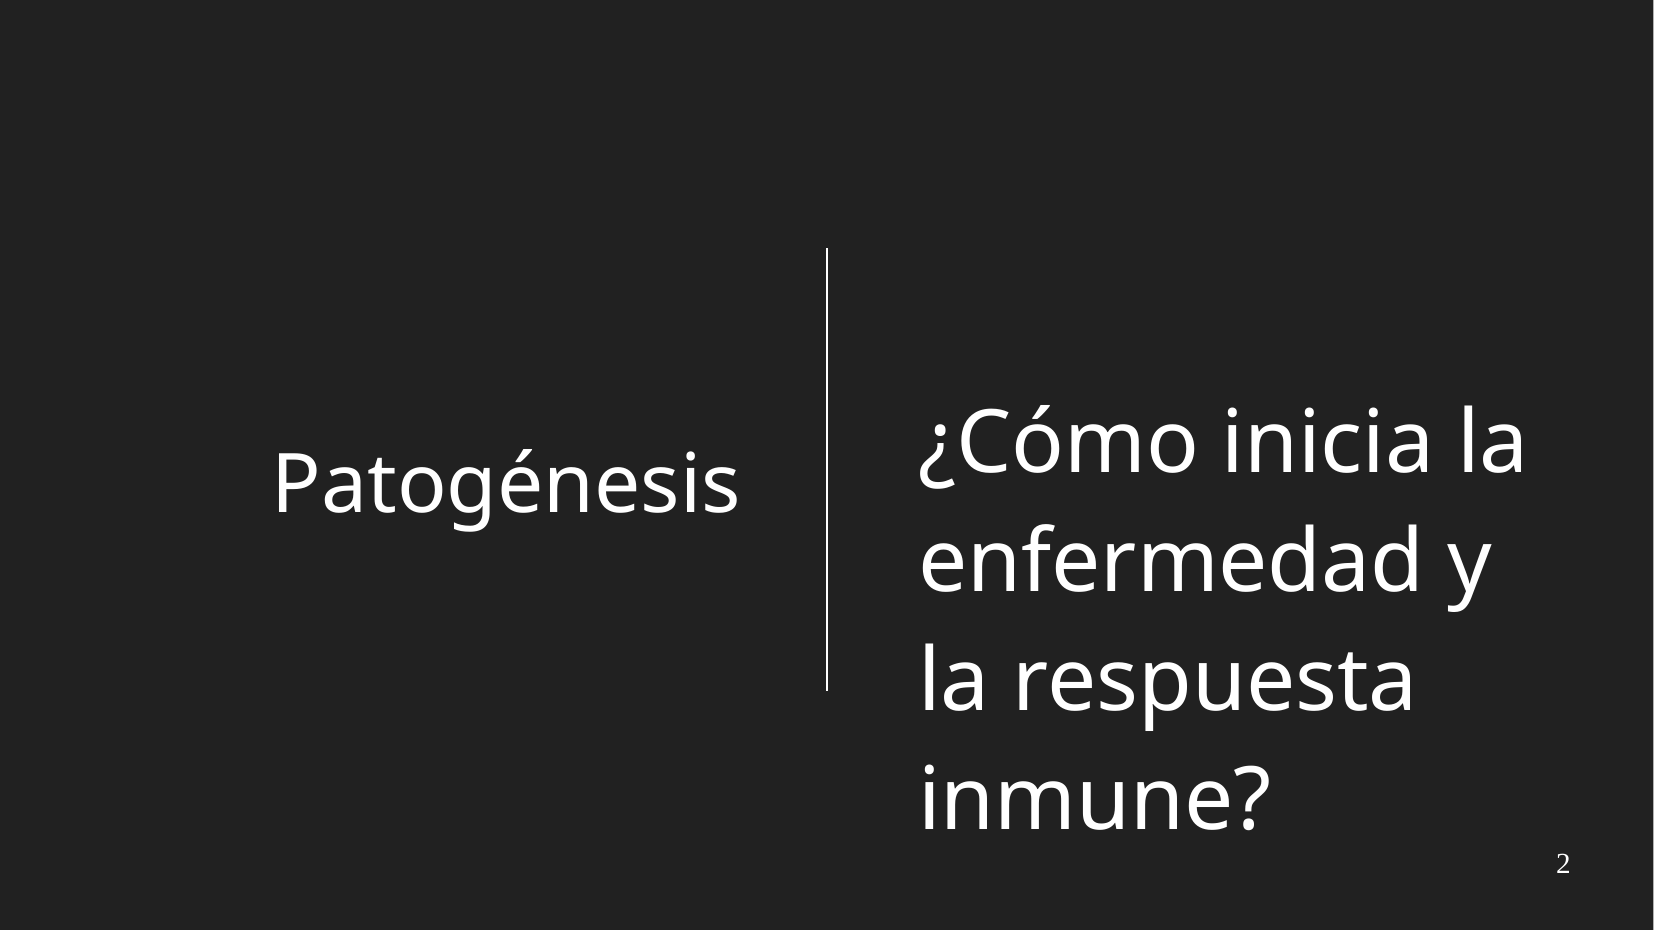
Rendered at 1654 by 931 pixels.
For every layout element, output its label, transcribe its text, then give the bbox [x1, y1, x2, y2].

text_box ¿Cómo inicia la enfermedad y la respuesta inmune? [903, 371, 1554, 649]
list Patogénesis [271, 424, 745, 544]
